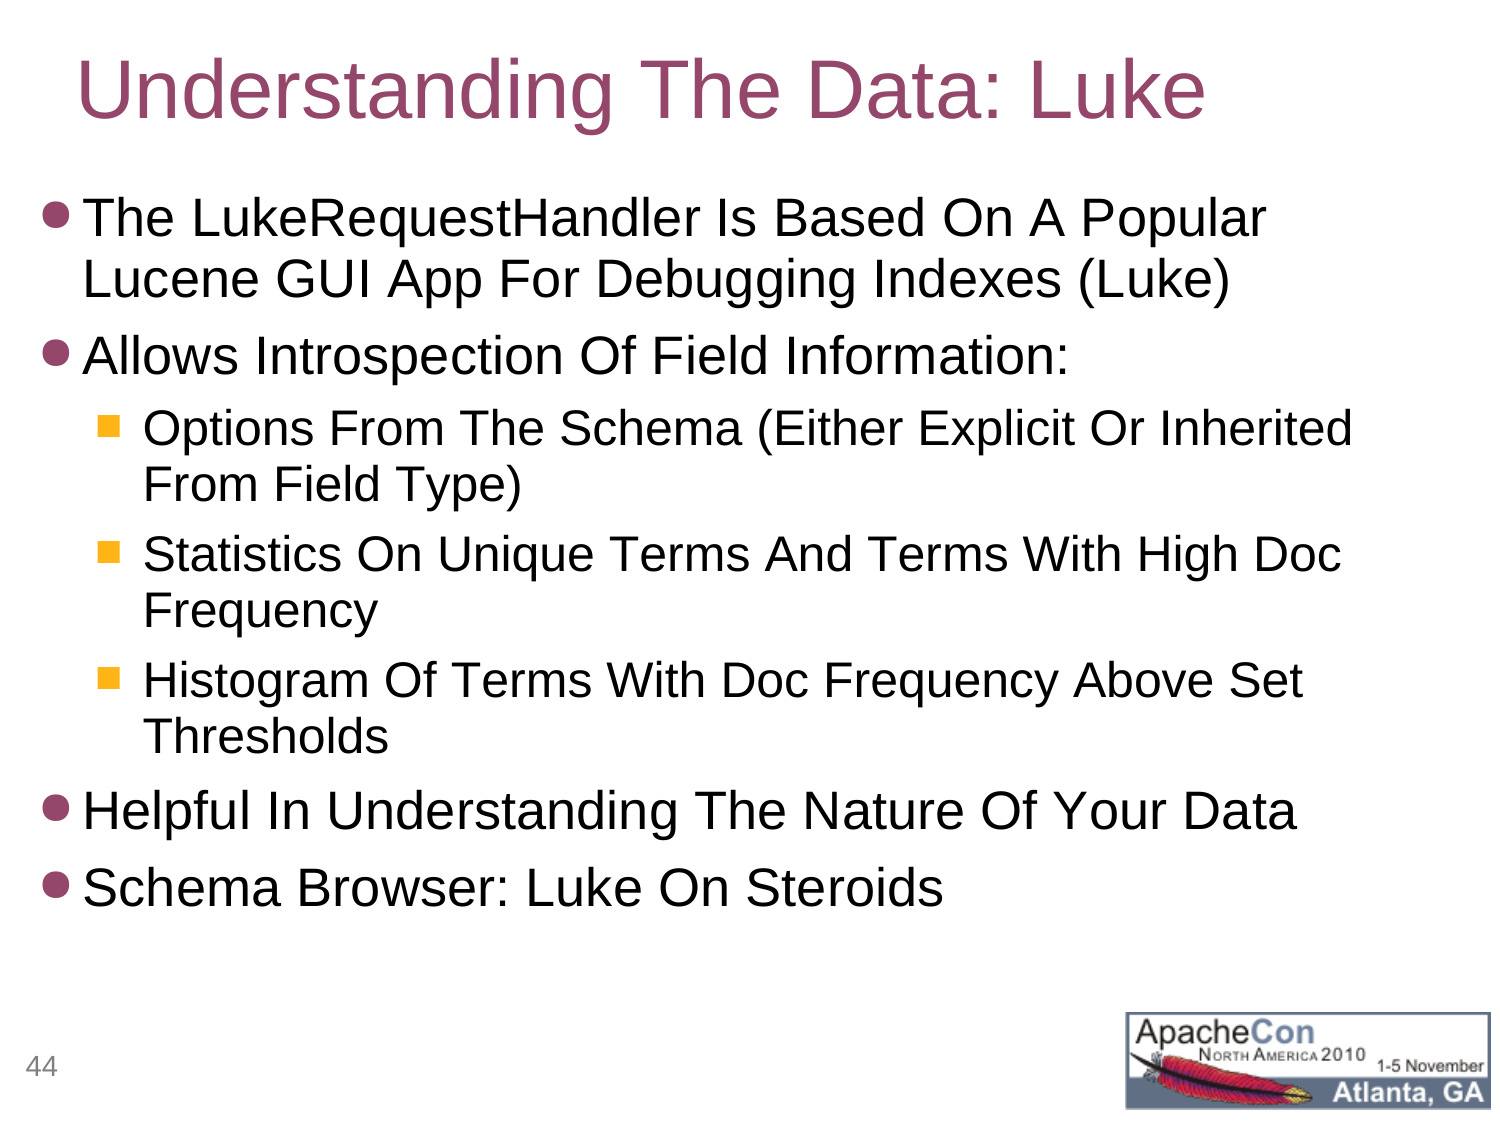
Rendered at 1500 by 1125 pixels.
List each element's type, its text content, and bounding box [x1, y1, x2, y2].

title Understanding The Data: Luke [75, 0, 1425, 181]
picture [1125, 1012, 1491, 1110]
list The LukeRequestHandler Is Based On A Popular Lucene GUI App For Debugging Indexes (Luke) Allows Introspection Of Field Information: Options From The Schema (Either Explicit Or Inherited From Field Type) Statistics On Unique Terms And Terms With High Doc Frequency Histogram Of Terms With Doc Frequency Above Set Thresholds Helpful In Understanding The Nature Of Your Data Schema Browser: Luke On Steroids [37, 187, 1463, 991]
